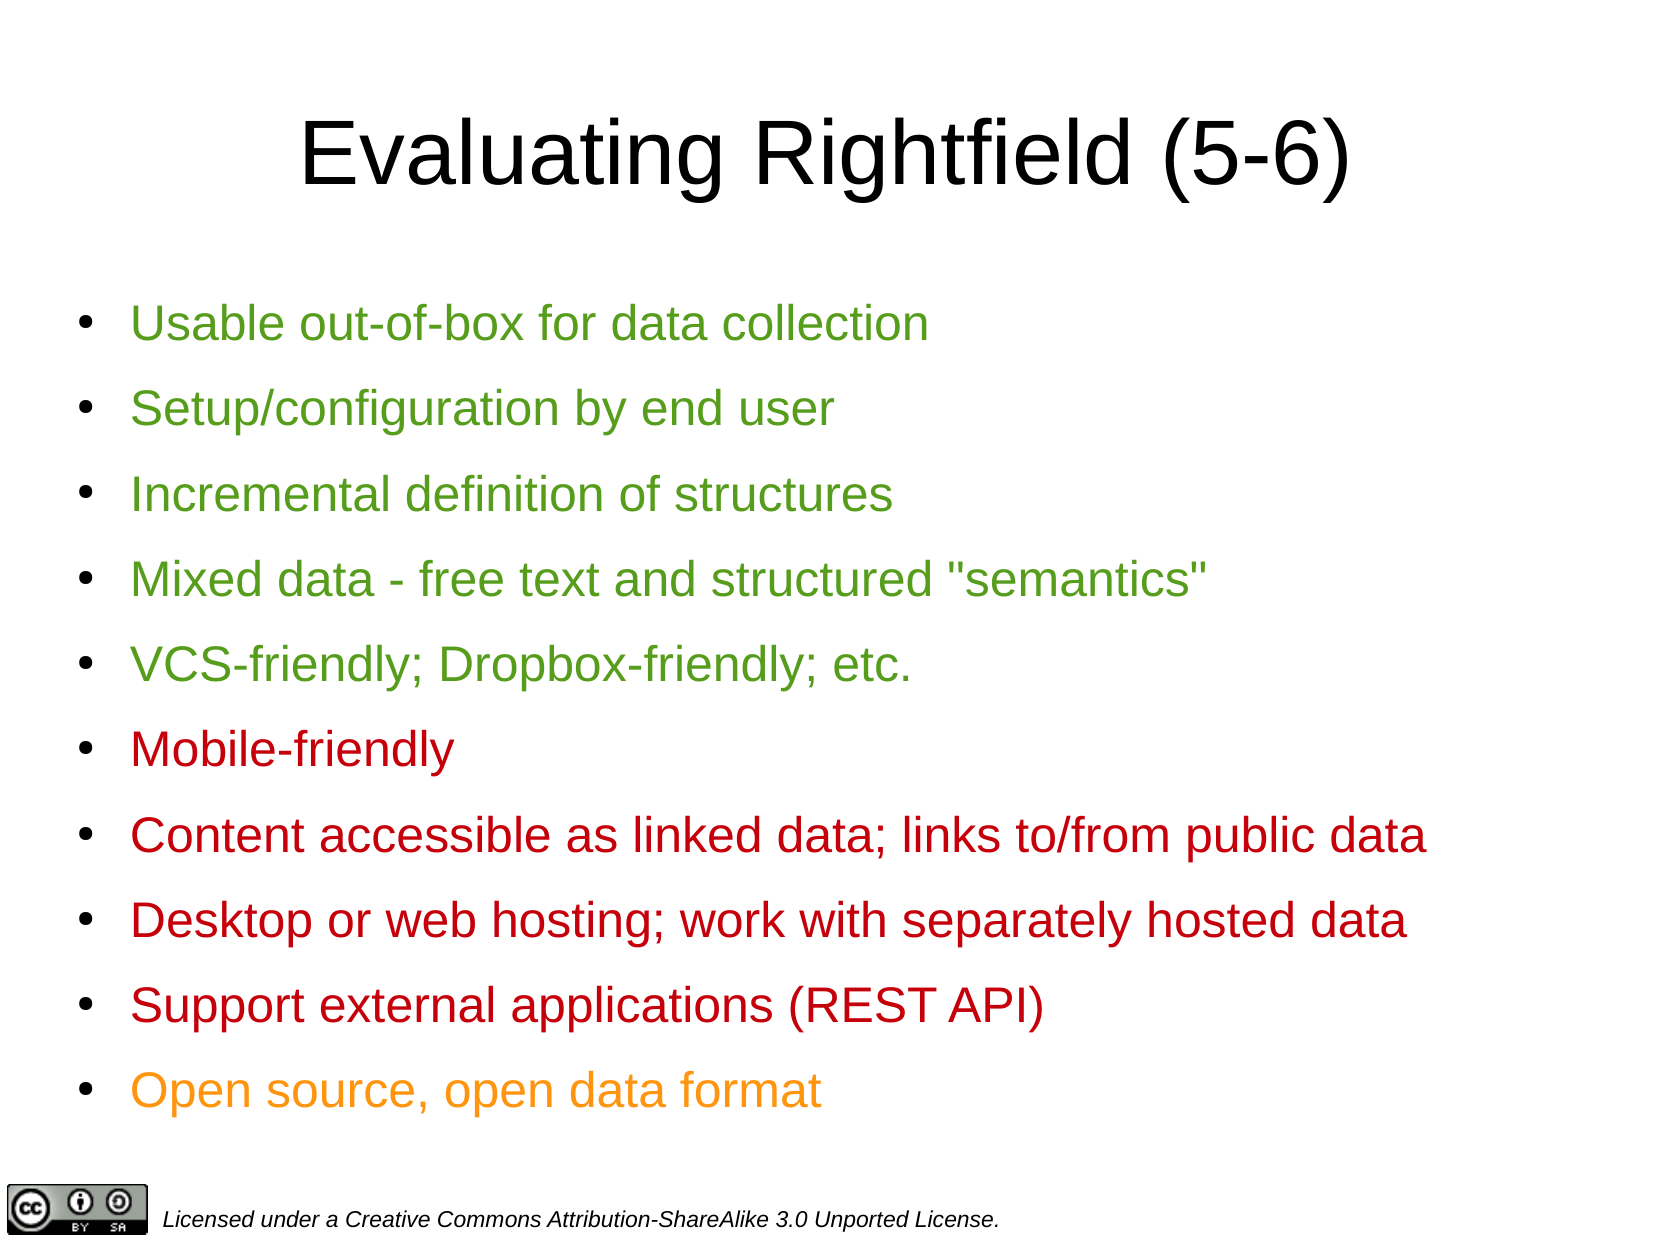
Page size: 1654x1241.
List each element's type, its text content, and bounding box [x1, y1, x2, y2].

picture [7, 1184, 148, 1235]
list Usable out-of-box for data collection Setup/configuration by end user Incremental definition of structures Mixed data - free text and structured "semantics" VCS-friendly; Dropbox-friendly; etc. Mobile-friendly Content accessible as linked data; links to/from public data Desktop or web hosting; work with separately hosted data Support external applications (REST API) Open source, open data format [59, 295, 1595, 1140]
title Evaluating Rightfield (5-6) [82, 49, 1571, 257]
